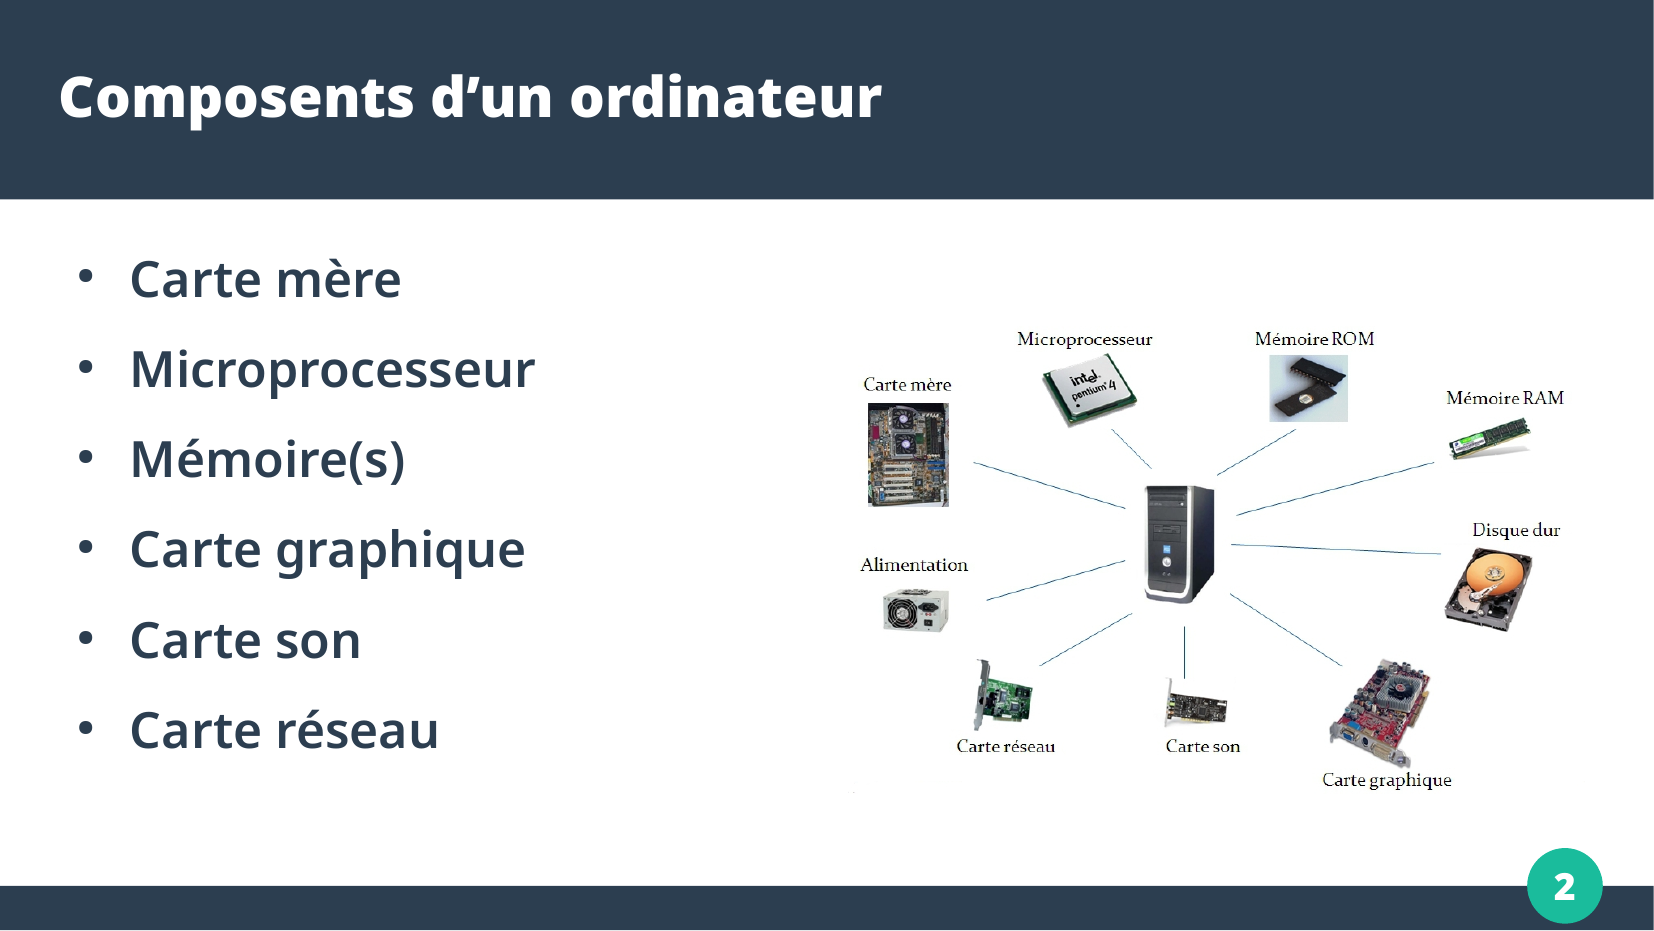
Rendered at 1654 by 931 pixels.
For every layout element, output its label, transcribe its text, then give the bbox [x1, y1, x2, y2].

picture [845, 313, 1595, 795]
title Composents d’un ordinateur [59, 37, 1595, 155]
list Carte mère Microprocesseur Mémoire(s) Carte graphique Carte son Carte réseau [59, 243, 809, 864]
